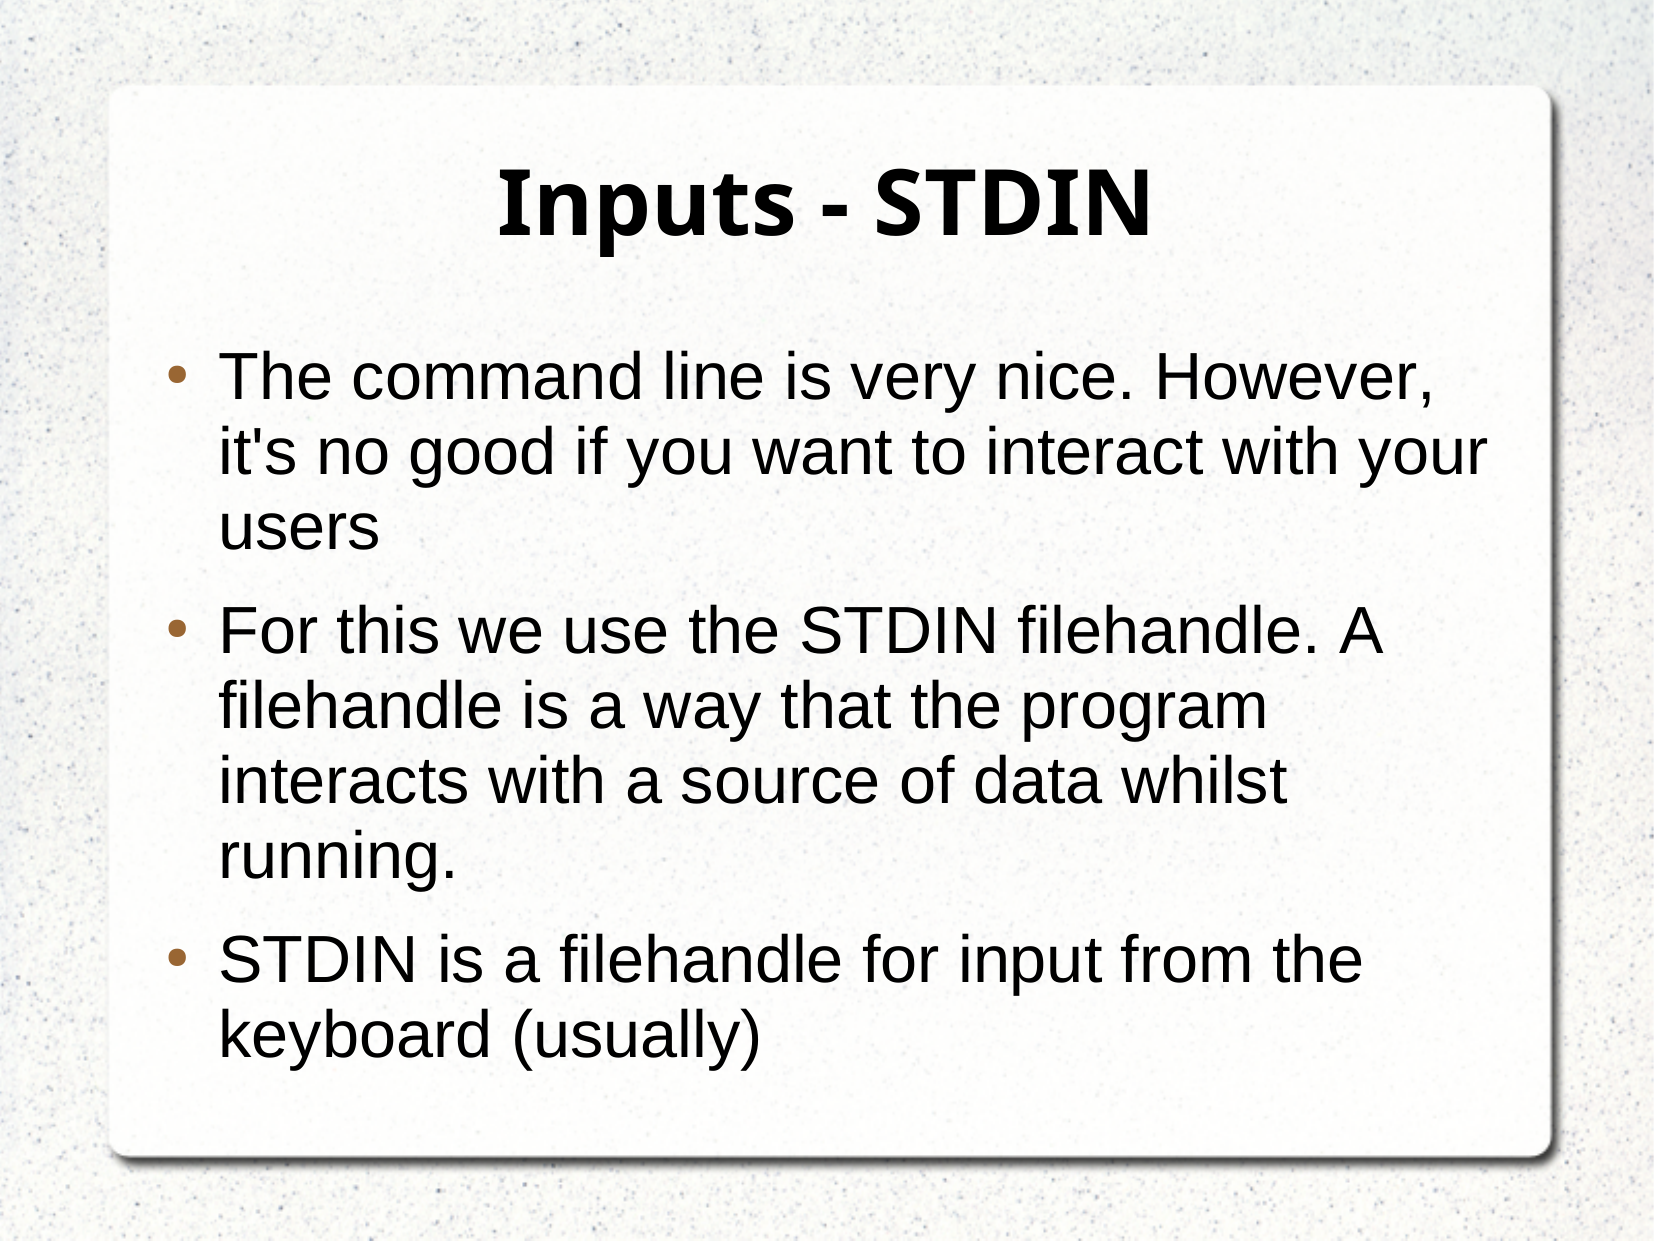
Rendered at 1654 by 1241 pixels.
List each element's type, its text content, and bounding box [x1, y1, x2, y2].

title Inputs - STDIN [118, 96, 1536, 304]
list The command line is very nice. However, it's no good if you want to interact with your users For this we use the STDIN filehandle. A filehandle is a way that the program interacts with a source of data whilst running. STDIN is a filehandle for input from the keyboard (usually) [147, 339, 1506, 1070]
picture [0, 0, 1654, 1241]
